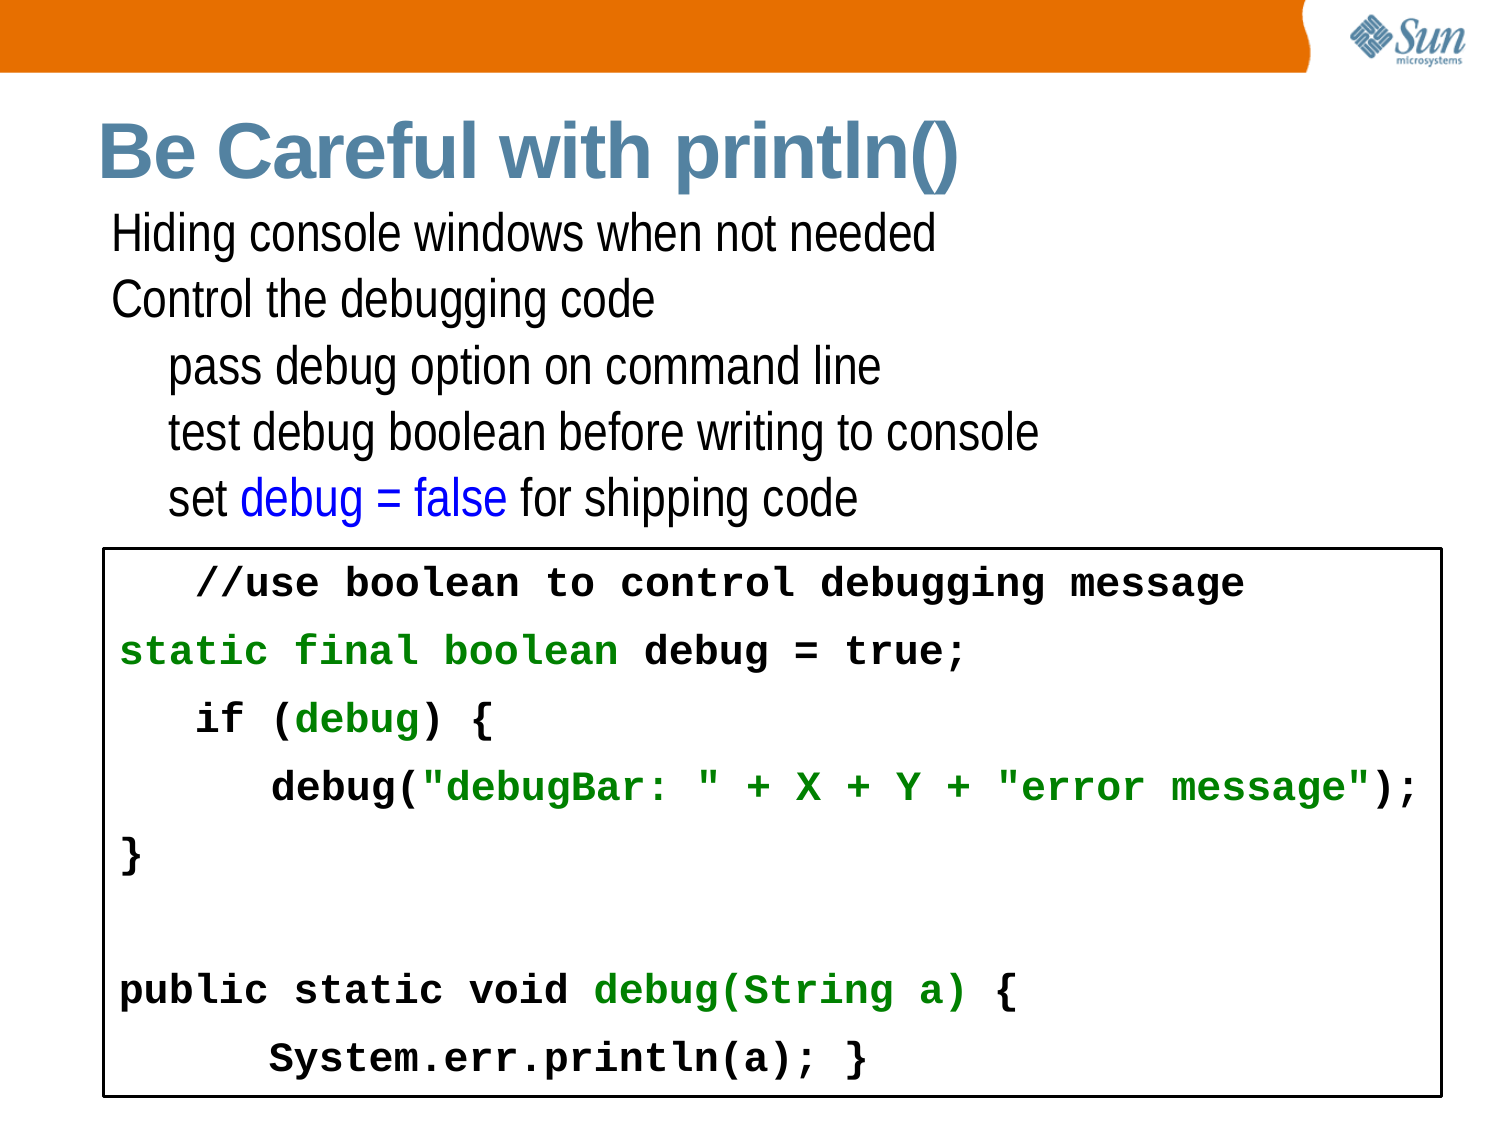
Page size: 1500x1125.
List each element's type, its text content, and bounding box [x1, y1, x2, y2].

title Be Careful with println() [97, 115, 1460, 209]
text_box //use boolean to control debugging message static final boolean debug = true; if (debug) { debug("debugBar: " + X + Y + "error message"); } public static void debug(String a) { System.err.println(a); } [103, 548, 1442, 1097]
list Hiding console windows when not needed Control the debugging code pass debug option on command line test debug boolean before writing to console set debug = false for shipping code [91, 209, 1463, 552]
picture [0, 0, 1500, 75]
